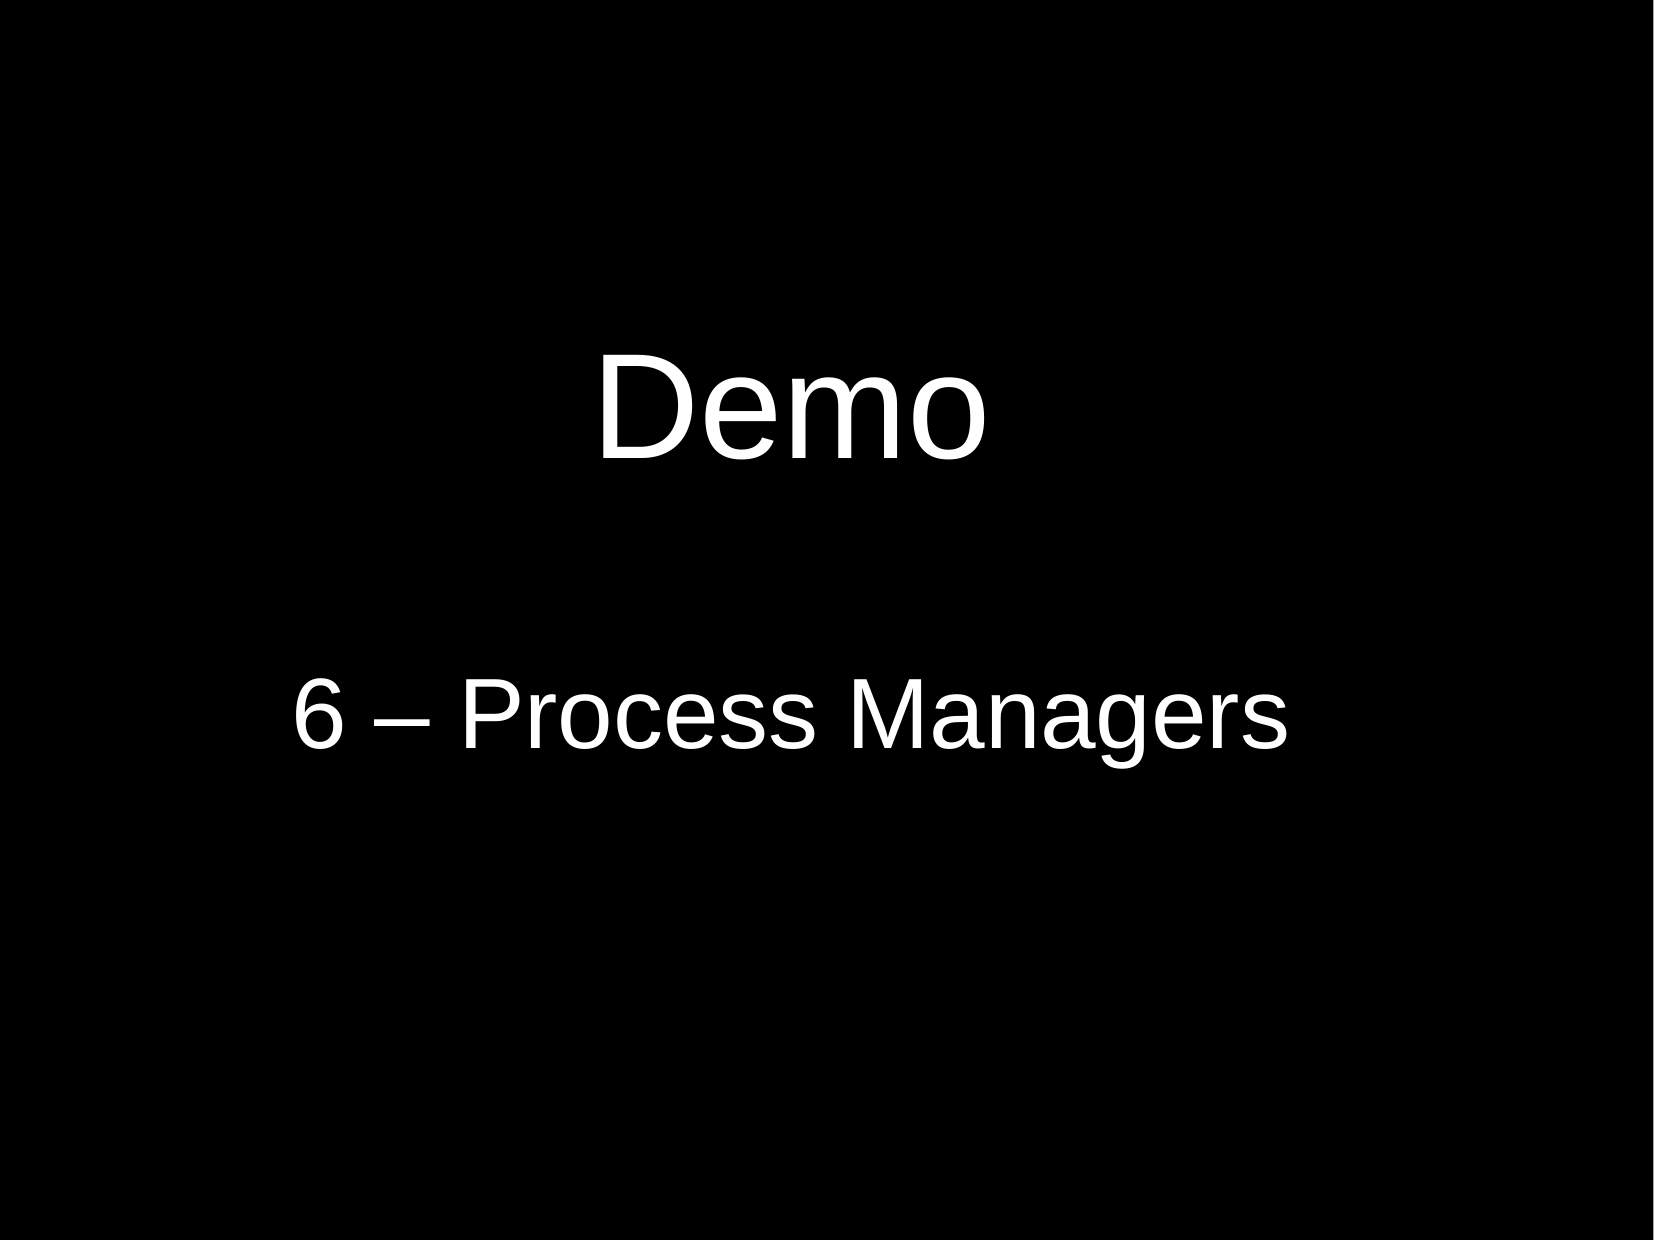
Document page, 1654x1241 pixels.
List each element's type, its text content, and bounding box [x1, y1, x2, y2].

title Demo 6 – Process Managers [47, 322, 1536, 770]
